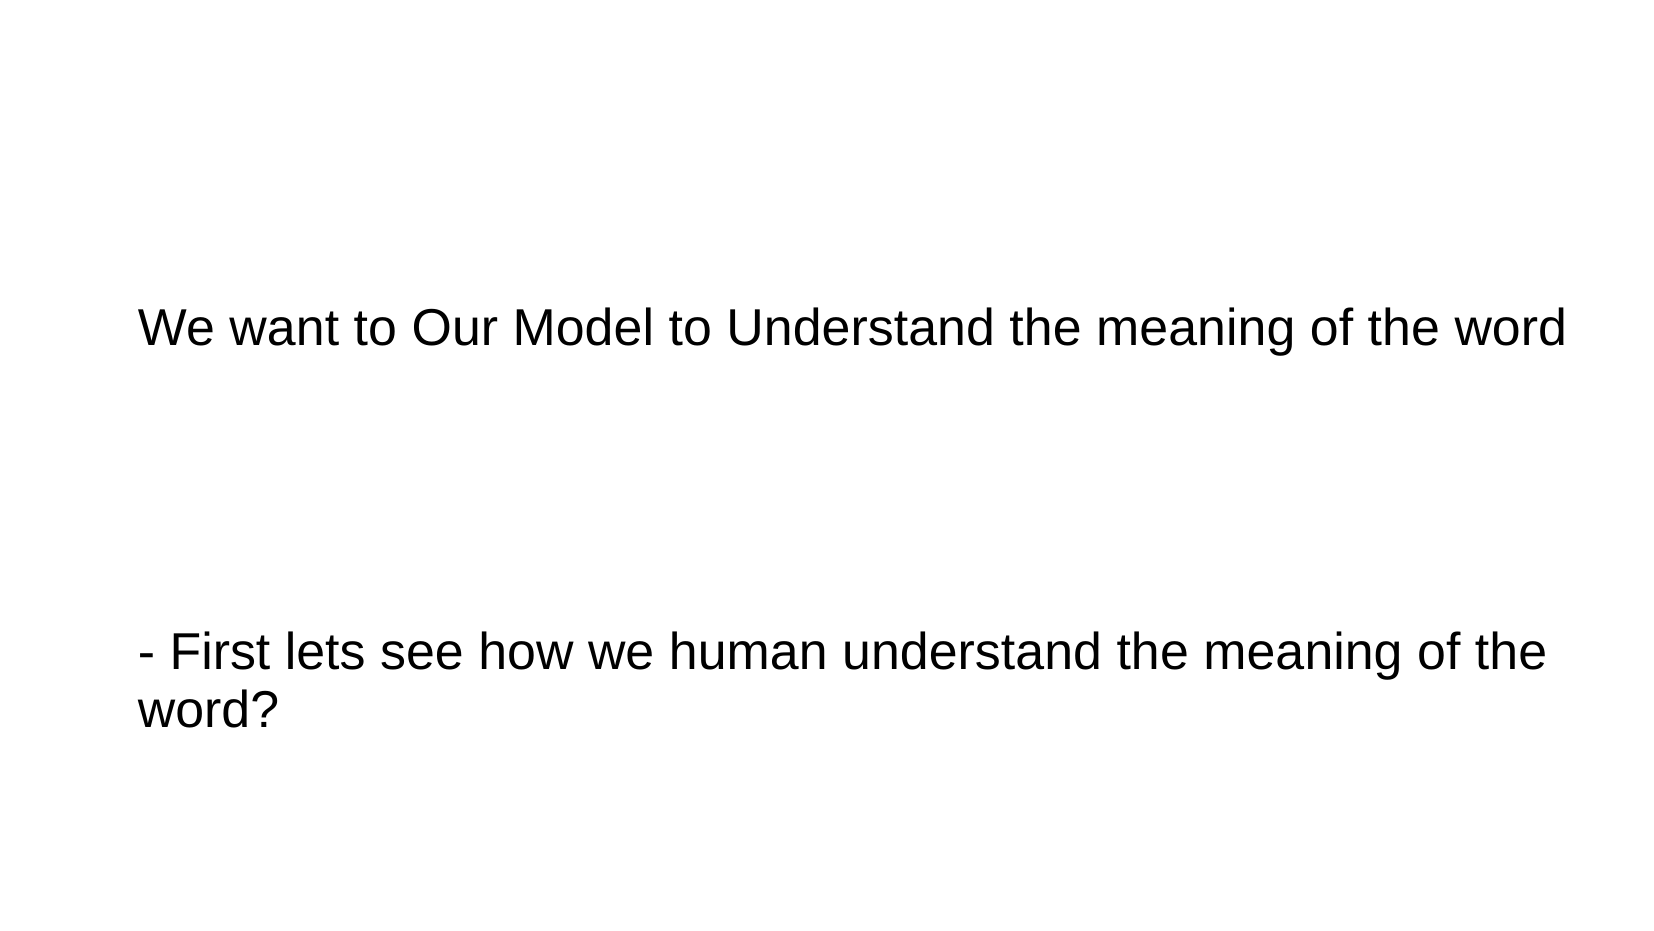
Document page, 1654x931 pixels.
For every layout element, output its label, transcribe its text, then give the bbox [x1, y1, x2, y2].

list We want to Our Model to Understand the meaning of the word - First lets see how we human understand the meaning of the word? [82, 217, 1571, 758]
